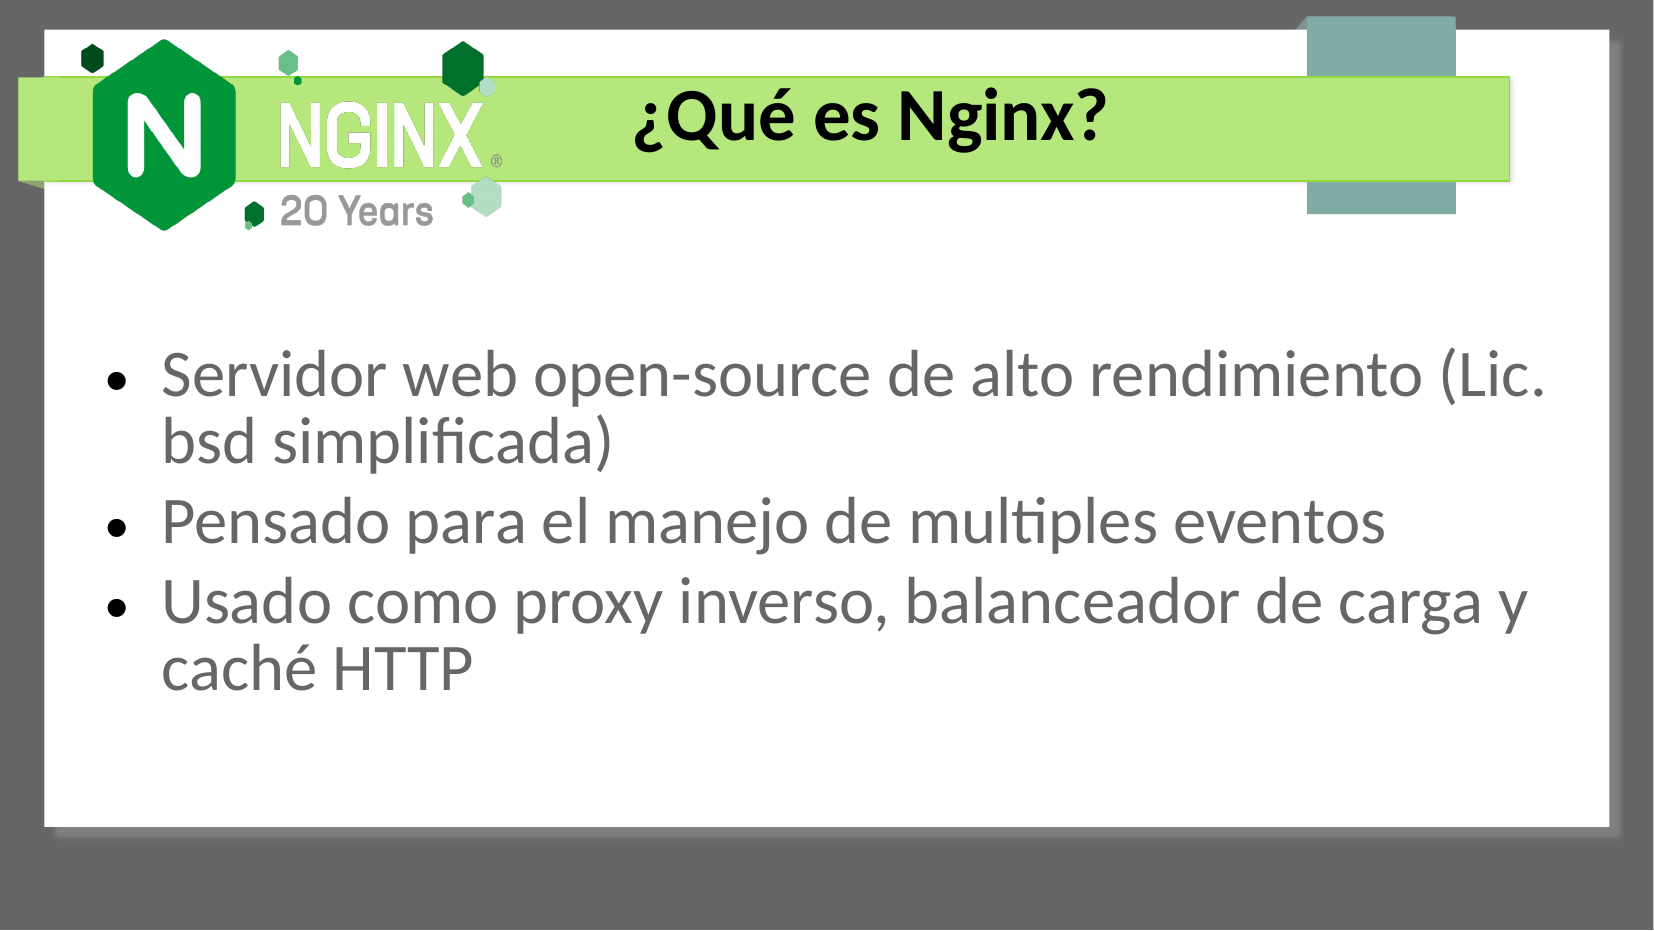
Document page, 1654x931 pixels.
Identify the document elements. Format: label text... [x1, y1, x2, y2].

subtitle Servidor web open-source de alto rendimiento (Lic. bsd simplificada) Pensado para el manejo de multiples eventos Usado como proxy inverso, balanceador de carga y caché HTTP [59, 0, 1595, 798]
picture [74, 37, 502, 237]
